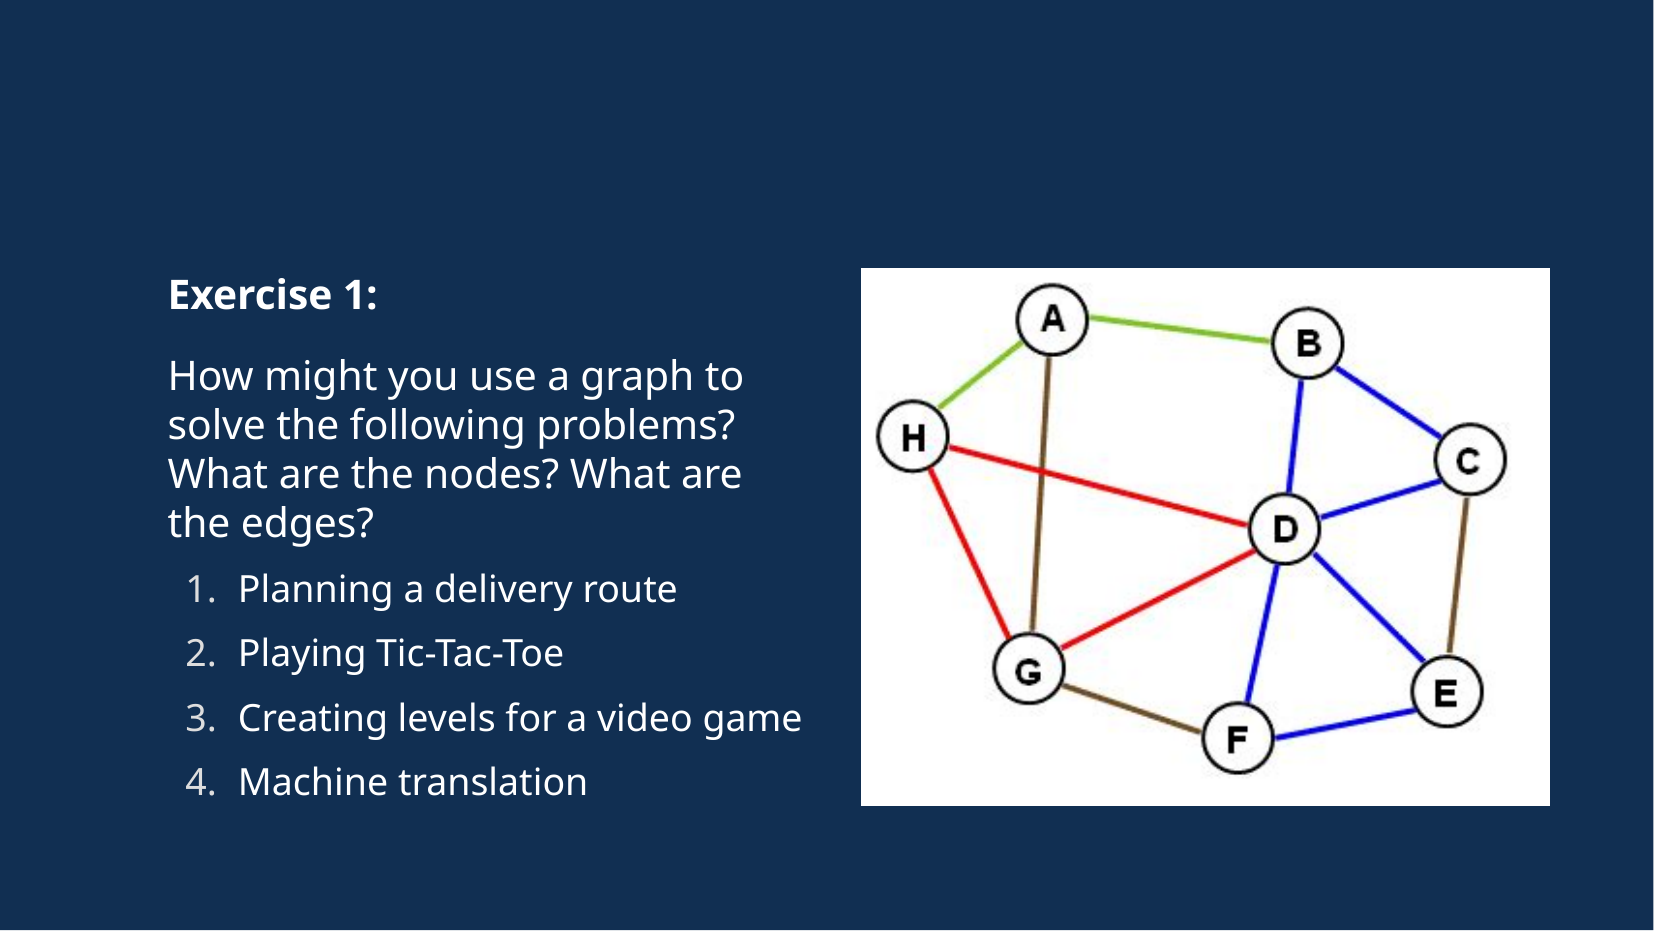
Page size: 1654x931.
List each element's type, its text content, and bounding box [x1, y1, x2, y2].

list Exercise 1: How might you use a graph to solve the following problems? What are the nodes? What are the edges? Planning a delivery route Playing Tic-Tac-Toe Creating levels for a video game Machine translation [97, 268, 813, 806]
picture [861, 268, 1550, 806]
